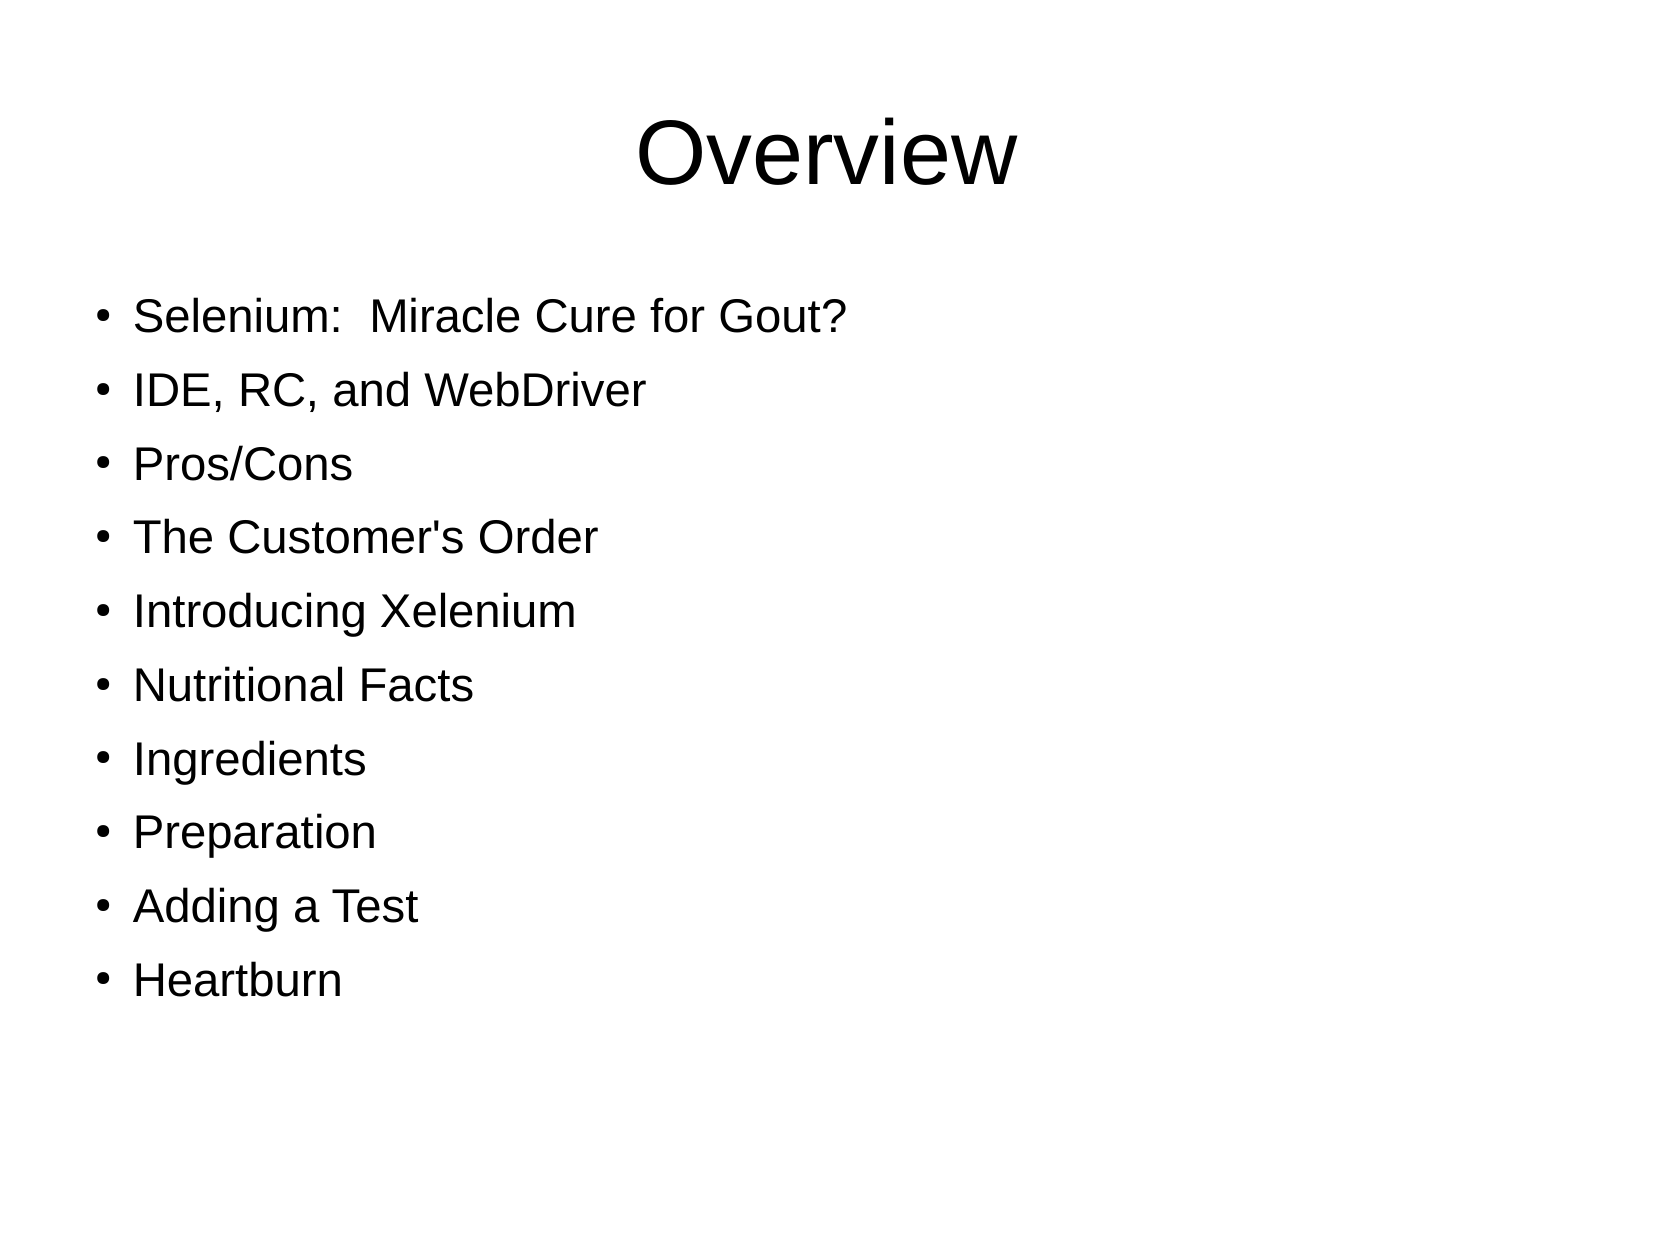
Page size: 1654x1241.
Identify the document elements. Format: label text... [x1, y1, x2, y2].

list Selenium: Miracle Cure for Gout? IDE, RC, and WebDriver Pros/Cons The Customer's Order Introducing Xelenium Nutritional Facts Ingredients Preparation Adding a Test Heartburn [82, 290, 1538, 1010]
title Overview [82, 49, 1571, 257]
